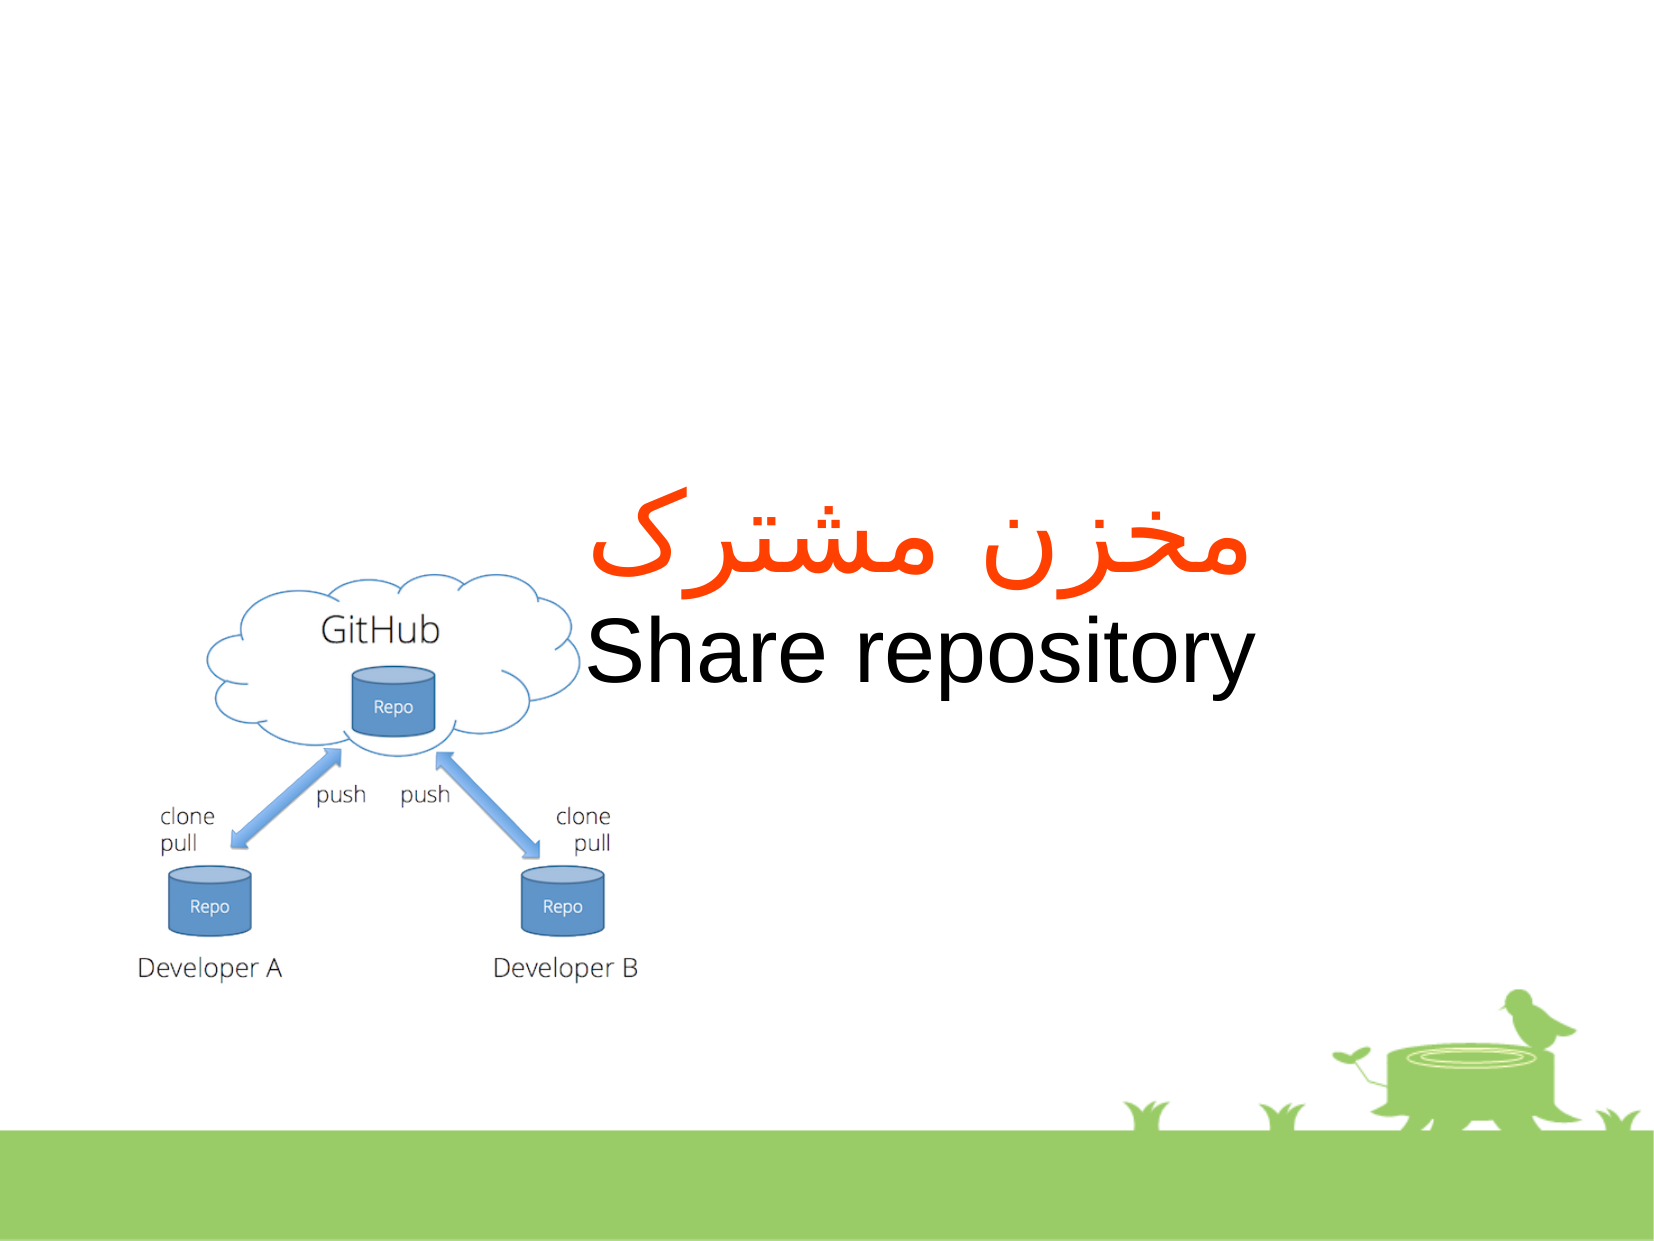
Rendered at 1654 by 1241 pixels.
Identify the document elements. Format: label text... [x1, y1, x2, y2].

picture [0, 0, 1654, 1241]
title مخزن مشترک Share repository [176, 420, 1654, 750]
